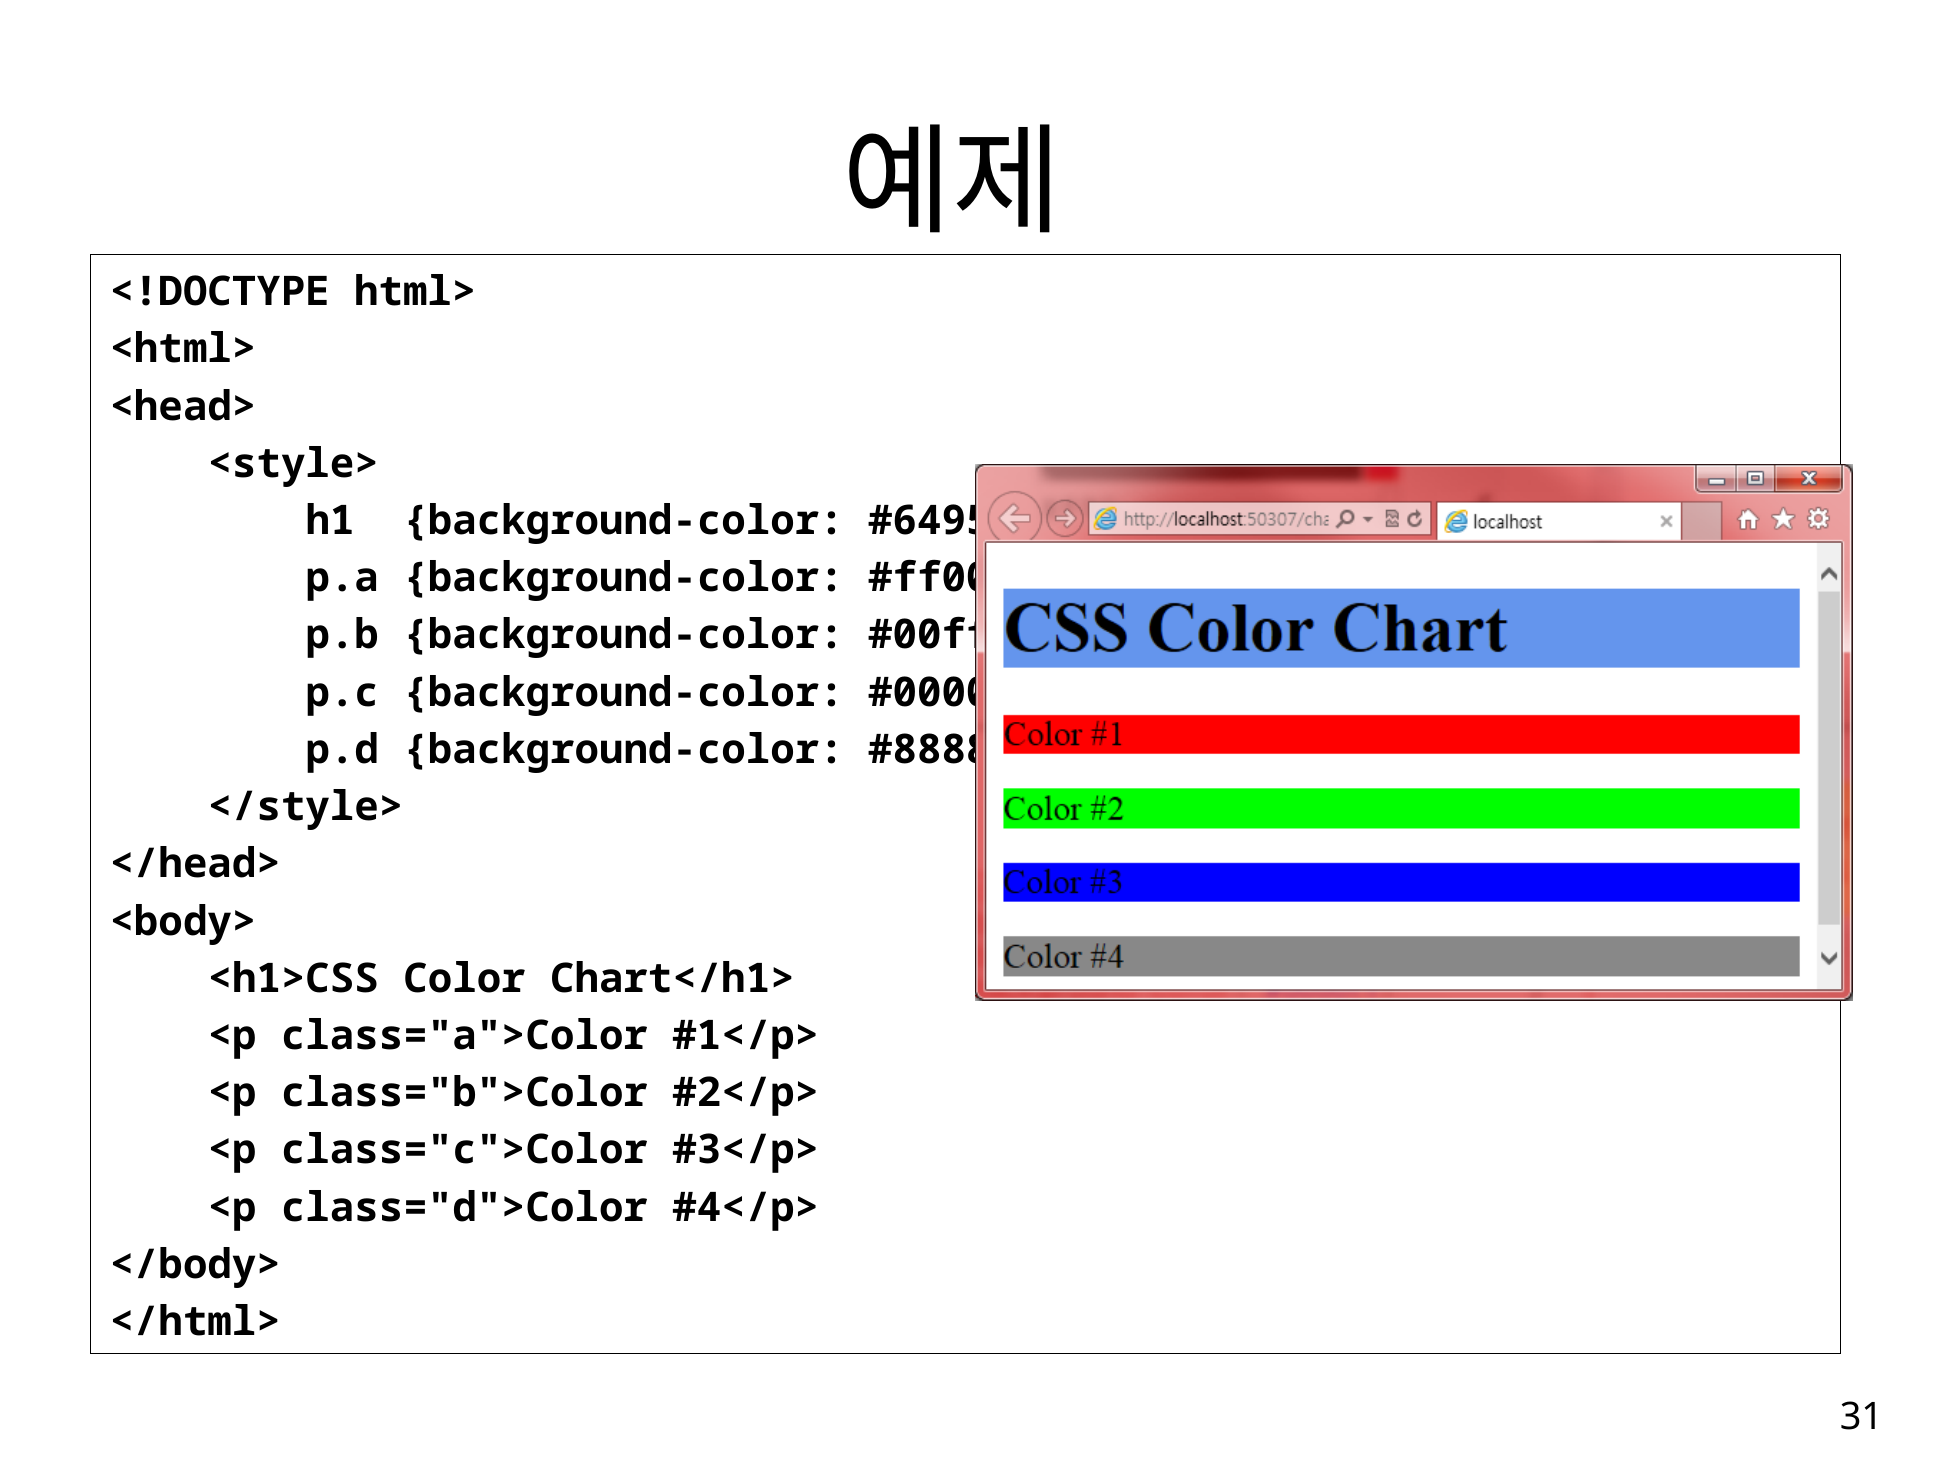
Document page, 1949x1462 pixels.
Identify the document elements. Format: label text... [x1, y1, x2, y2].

title 예제 [156, 92, 1749, 254]
slide_number <숫자> [1496, 1372, 1899, 1462]
text_box <!DOCTYPE html> <html> <head> <style> h1 {background-color: #6495ed;} p.a {background-color: #ff0000;} p.b {background-color: #00ff00;} p.c {background-color: #0000ff;} p.d {background-color: #888888;} </style> </head> <body> <h1>CSS Color Chart</h1> <p class="a">Color #1</p> <p class="b">Color #2</p> <p class="c">Color #3</p> <p class="d">Color #4</p> </body> </html> [90, 254, 1841, 1354]
picture [975, 464, 1853, 1001]
